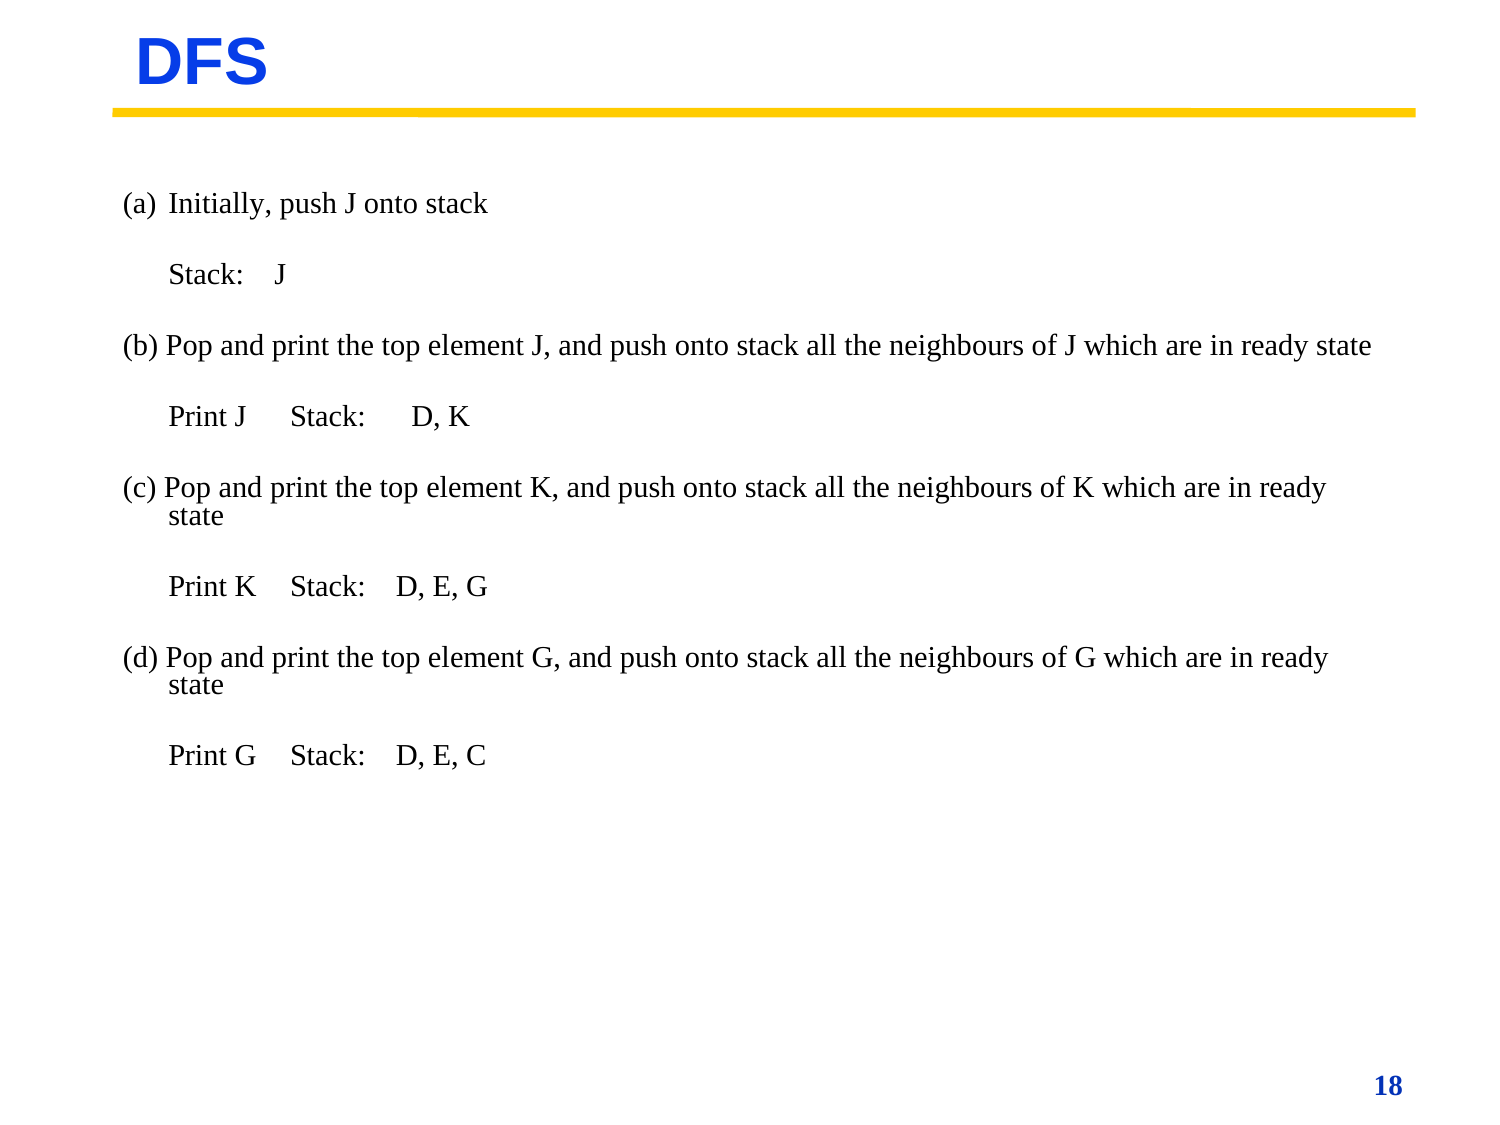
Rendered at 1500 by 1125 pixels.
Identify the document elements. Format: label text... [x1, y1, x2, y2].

title DFS [124, 24, 283, 118]
list Initially, push J onto stack Stack: J (b) Pop and print the top element J, and push onto stack all the neighbours of J which are in ready state Print J Stack: D, K (c) Pop and print the top element K, and push onto stack all the neighbours of K which are in ready state Print K Stack: D, E, G (d) Pop and print the top element G, and push onto stack all the neighbours of G which are in ready state Print G Stack: D, E, C [112, 187, 1400, 783]
